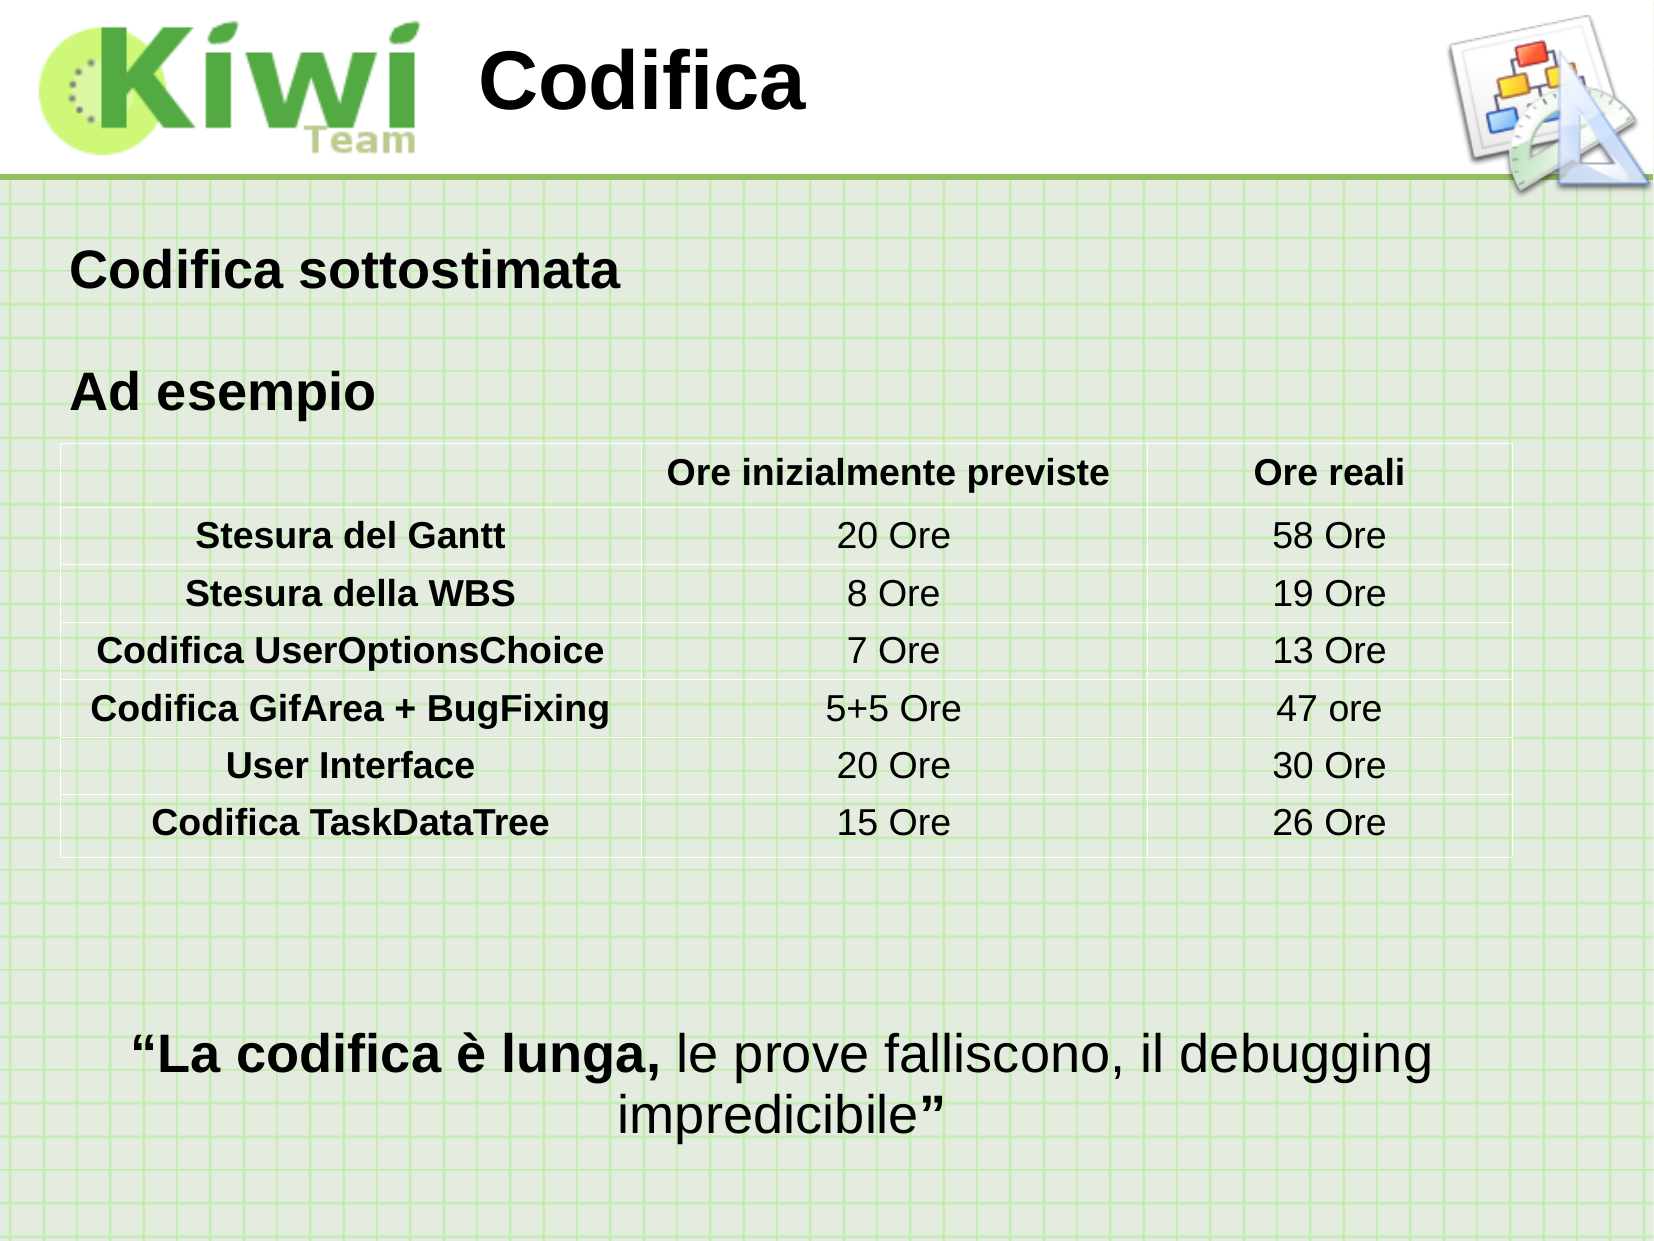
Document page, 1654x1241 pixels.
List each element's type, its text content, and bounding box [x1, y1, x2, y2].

table_cell 5+5 Ore [642, 680, 1147, 737]
table_cell User Interface [61, 738, 641, 794]
table_cell 30 Ore [1148, 738, 1512, 794]
table_cell 47 ore [1148, 680, 1512, 737]
table_cell Stesura del Gantt [61, 508, 641, 564]
table_cell 8 Ore [642, 565, 1147, 622]
table_cell Codifica TaskDataTree [61, 795, 641, 857]
text_box [0, 0, 1446, 174]
title Codifica [478, 32, 1211, 130]
picture [0, 0, 1654, 1241]
table_cell 26 Ore [1148, 795, 1512, 857]
table_cell 19 Ore [1148, 565, 1512, 622]
table_cell Codifica UserOptionsChoice [61, 623, 641, 679]
table_header Ore inizialmente previste [642, 444, 1147, 507]
table_header Ore reali [1148, 444, 1512, 507]
table_cell 20 Ore [642, 508, 1147, 564]
text_box “La codifica è lunga, le prove falliscono, il debugging impredicibile” [29, 1023, 1536, 1180]
table_cell 58 Ore [1148, 508, 1512, 564]
text_box Codifica sottostimata Ad esempio [69, 239, 1576, 436]
table_header [61, 444, 641, 507]
table_cell 7 Ore [642, 623, 1147, 679]
table_cell 15 Ore [642, 795, 1147, 857]
picture [29, 7, 438, 166]
table_cell 13 Ore [1148, 623, 1512, 679]
table_cell Stesura della WBS [61, 565, 641, 622]
table_cell Codifica GifArea + BugFixing [61, 680, 641, 737]
table_cell 20 Ore [642, 738, 1147, 794]
